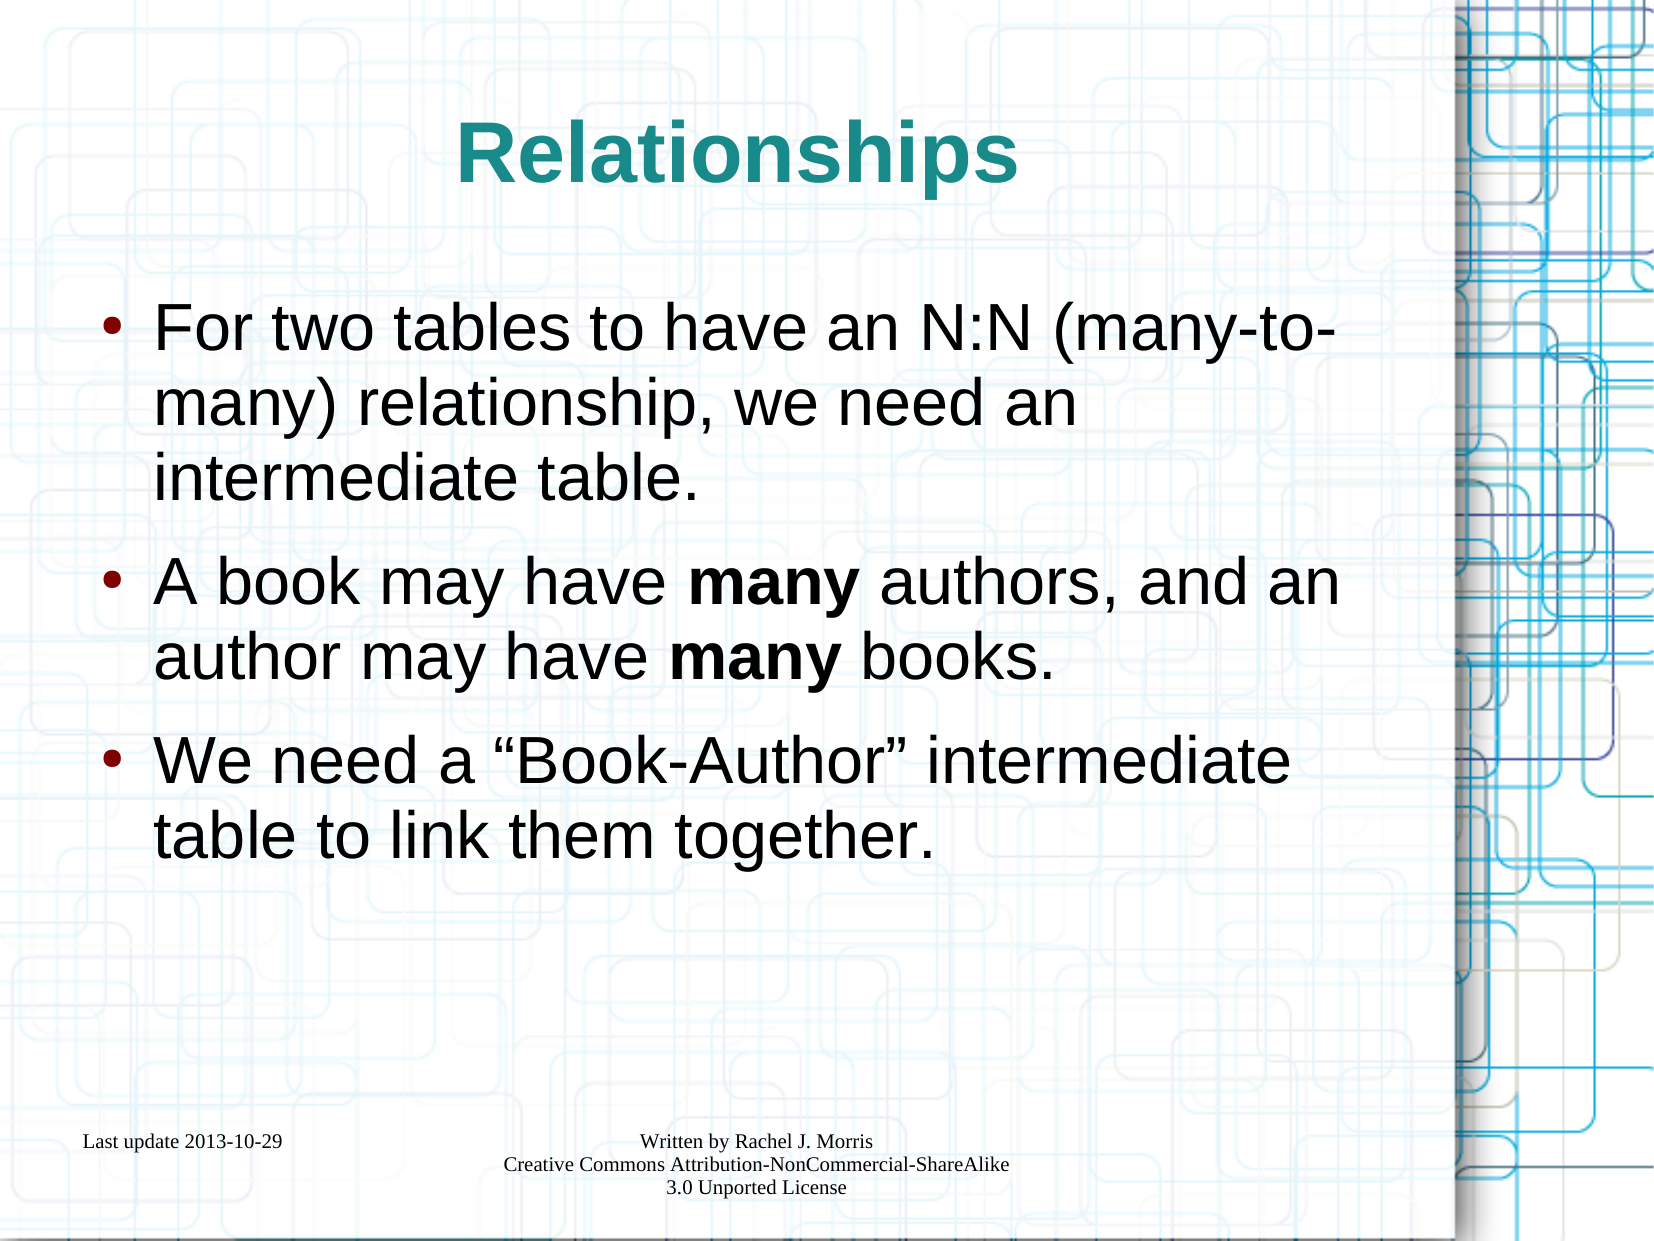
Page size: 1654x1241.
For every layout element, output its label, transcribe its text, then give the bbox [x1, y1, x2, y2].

title Relationships [59, 49, 1418, 257]
list For two tables to have an N:N (many-to-many) relationship, we need an intermediate table. A book may have many authors, and an author may have many books. We need a “Book-Author” intermediate table to link them together. [82, 290, 1418, 1010]
picture [0, 0, 1654, 1241]
